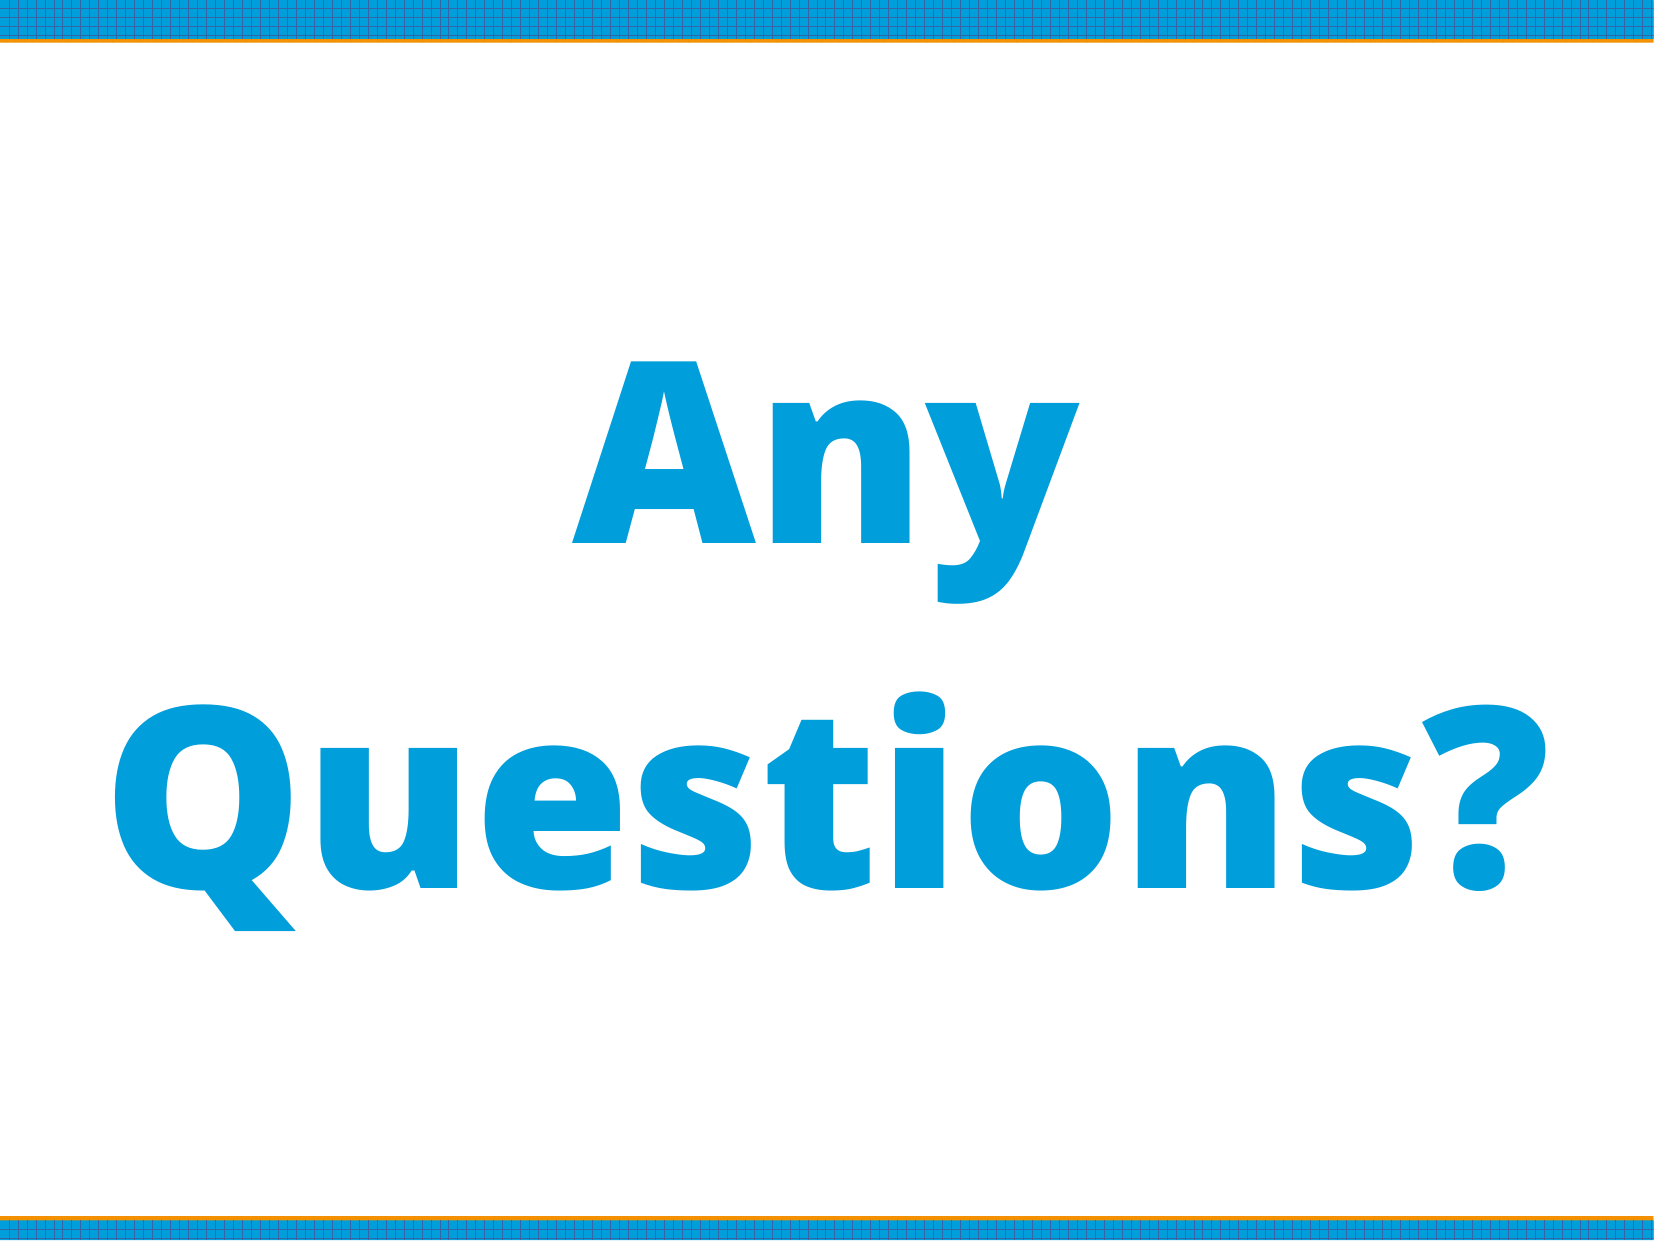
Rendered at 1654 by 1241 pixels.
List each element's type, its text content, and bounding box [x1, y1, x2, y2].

subtitle Any Questions? [82, 137, 1571, 1098]
